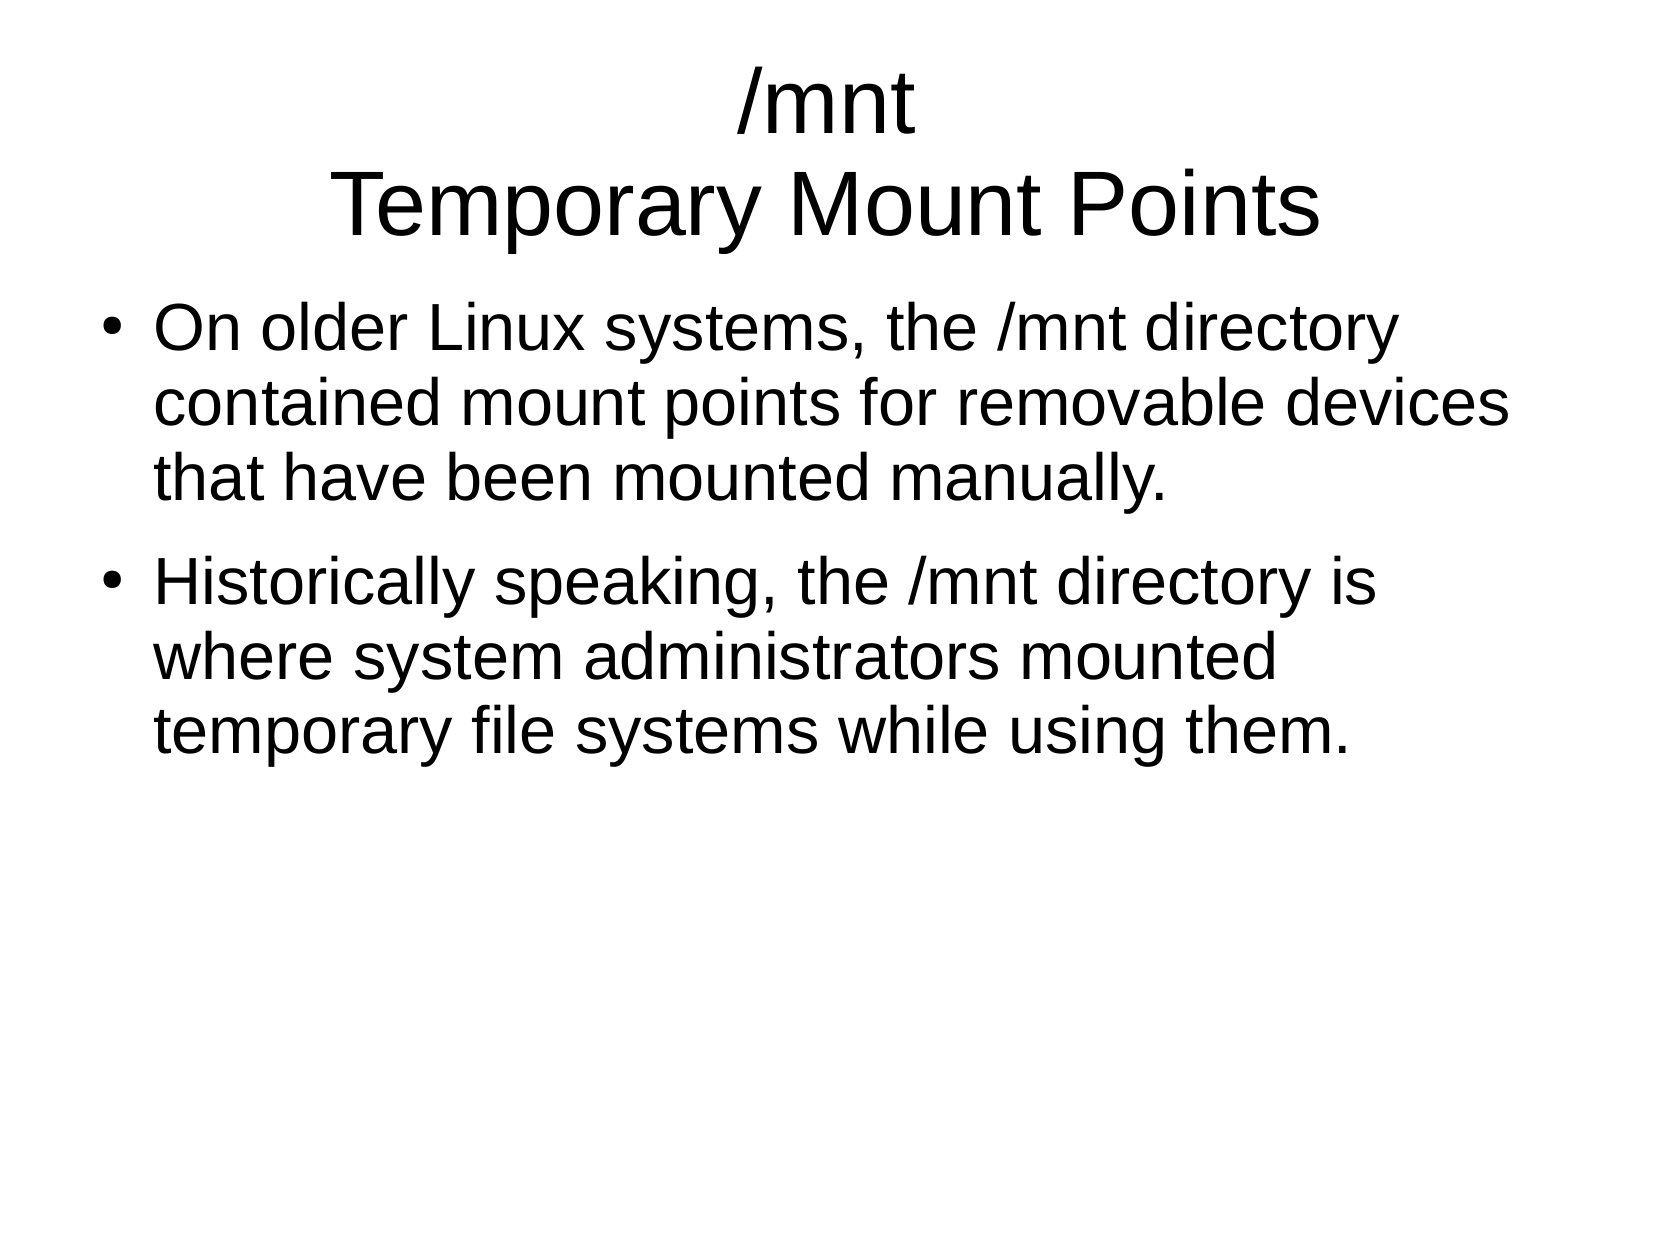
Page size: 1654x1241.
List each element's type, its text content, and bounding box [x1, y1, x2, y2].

title /mnt Temporary Mount Points [82, 49, 1571, 257]
list On older Linux systems, the /mnt directory contained mount points for removable devices that have been mounted manually. Historically speaking, the /mnt directory is where system administrators mounted temporary file systems while using them. [82, 290, 1571, 1010]
